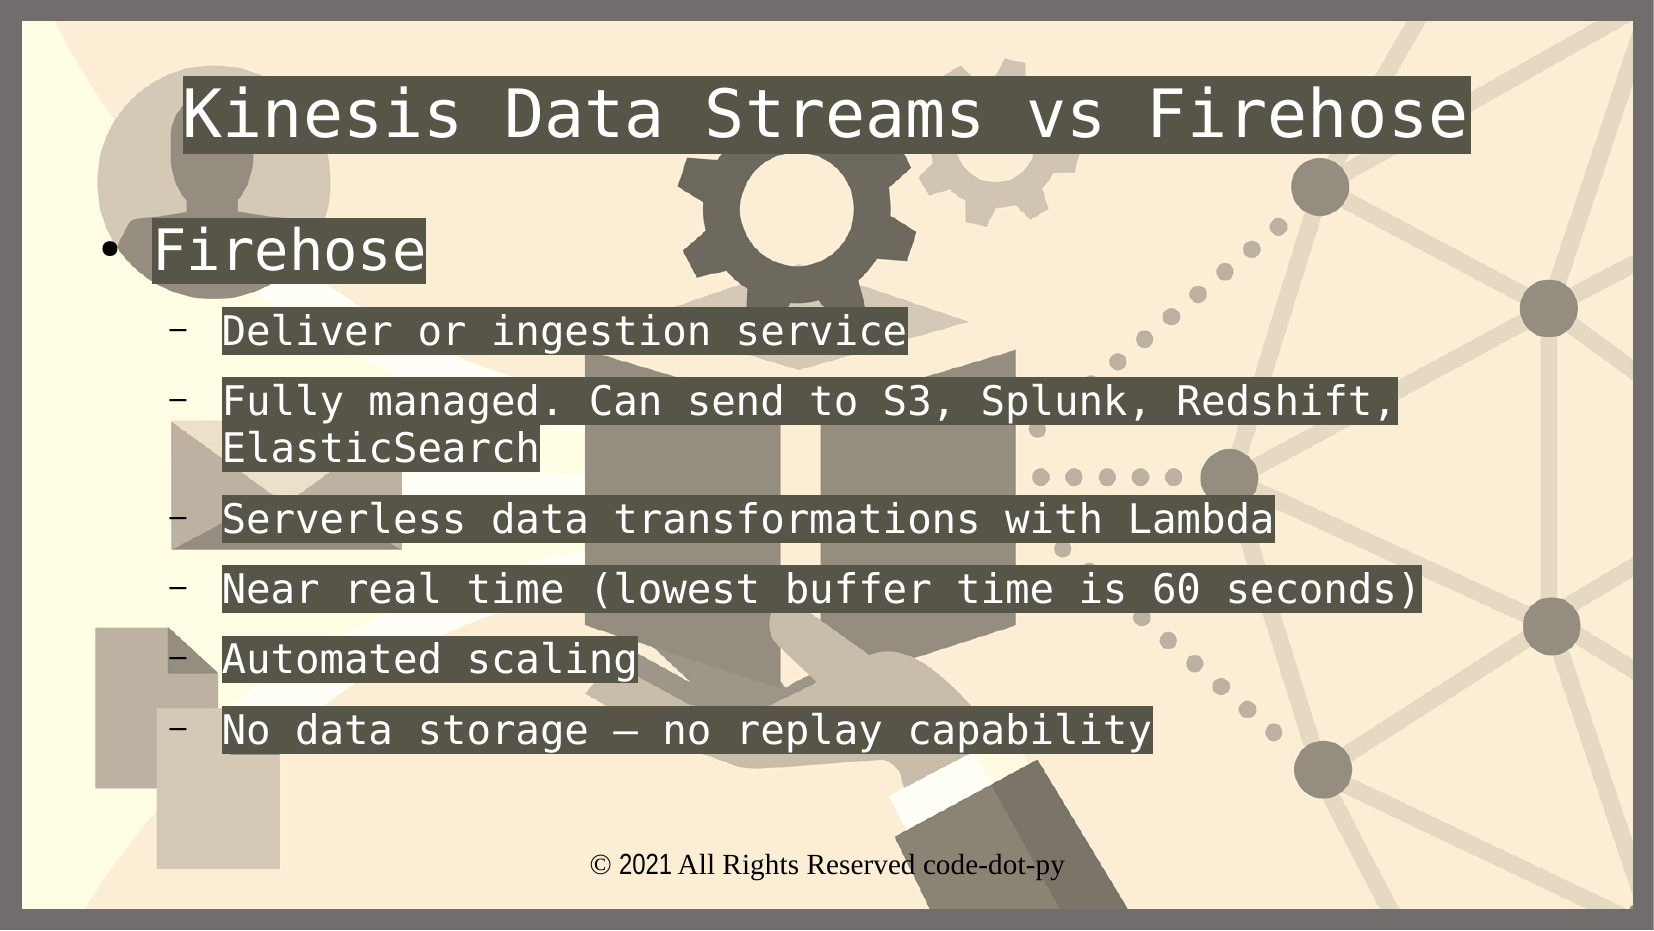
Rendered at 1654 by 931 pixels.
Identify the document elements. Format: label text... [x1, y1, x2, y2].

picture [0, 0, 1654, 930]
list Firehose Deliver or ingestion service Fully managed. Can send to S3, Splunk, Redshift, ElasticSearch Serverless data transformations with Lambda Near real time (lowest buffer time is 60 seconds) Automated scaling No data storage – no replay capability [82, 217, 1571, 758]
title Kinesis Data Streams vs Firehose [82, 37, 1571, 193]
